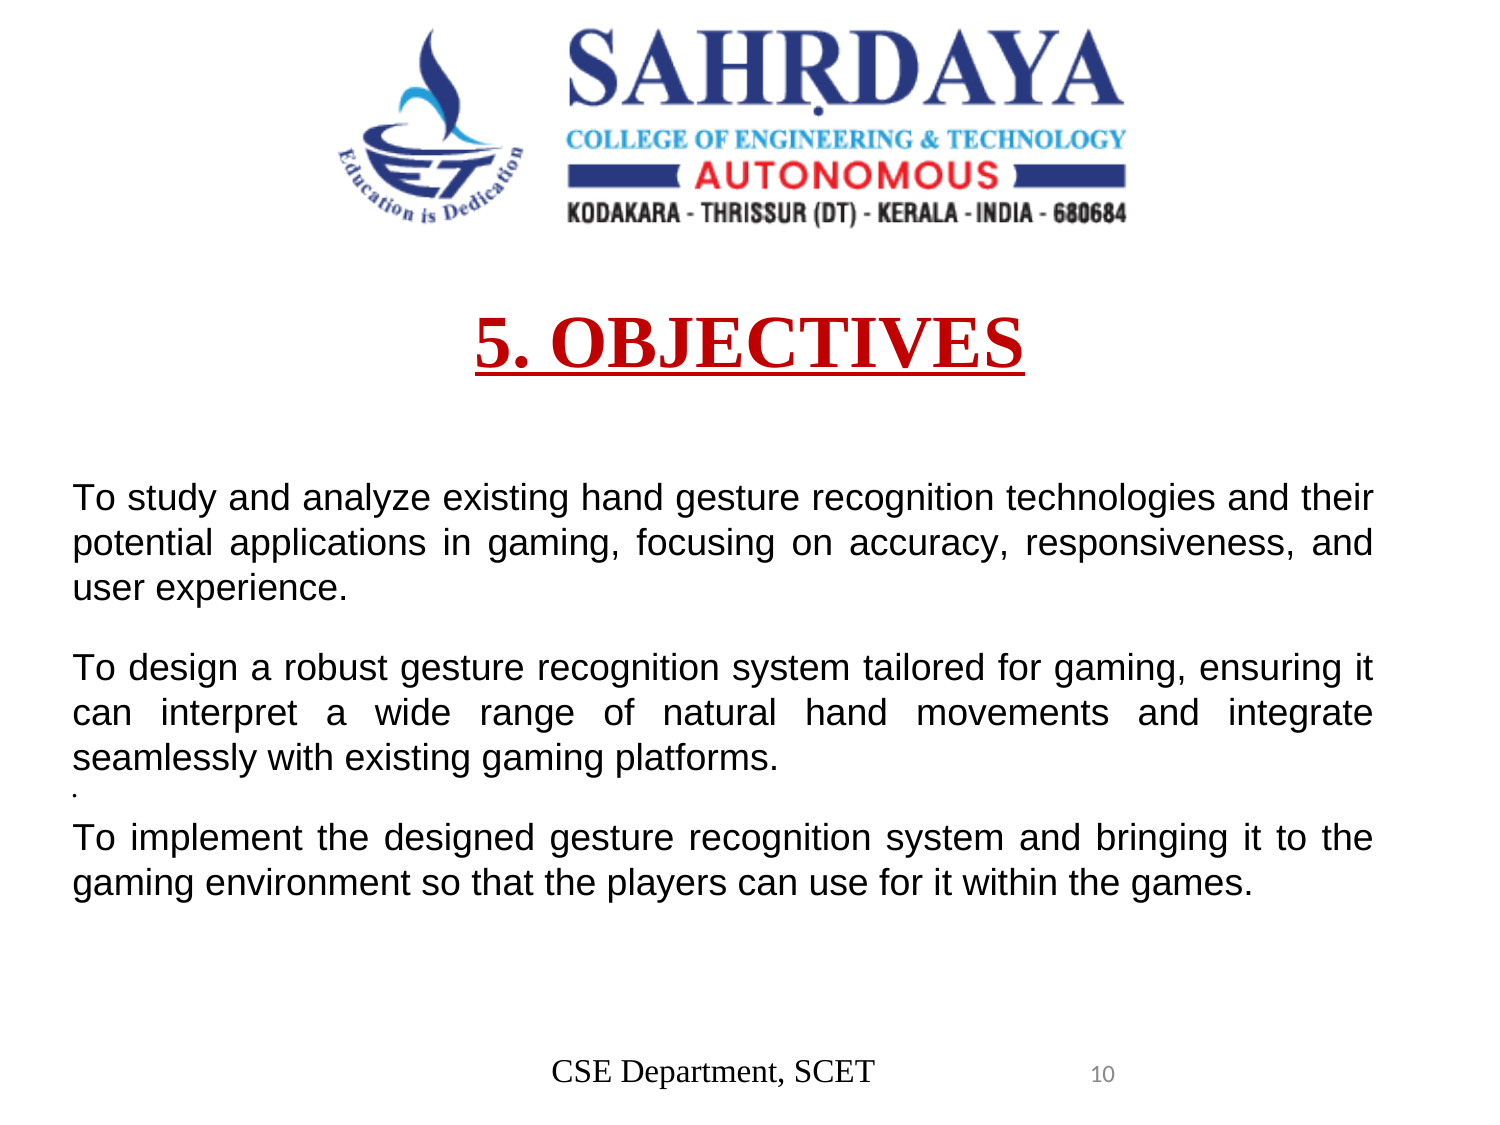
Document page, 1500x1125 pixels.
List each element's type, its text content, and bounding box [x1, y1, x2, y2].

text_box [1074, 1042, 1426, 1103]
picture [284, 0, 1177, 265]
text_box 5. OBJECTIVES [75, 285, 1426, 365]
text_box CSE Department, SCET [312, 1037, 1201, 1098]
text_box To study and analyze existing hand gesture recognition technologies and their potential applications in gaming, focusing on accuracy, responsiveness, and user experience. To design a robust gesture recognition system tailored for gaming, ensuring it can interpret a wide range of natural hand movements and integrate seamlessly with existing gaming platforms. To implement the designed gesture recognition system and bringing it to the gaming environment so that the players can use for it within the games. [57, 465, 1408, 945]
text_box [75, 264, 1443, 1008]
